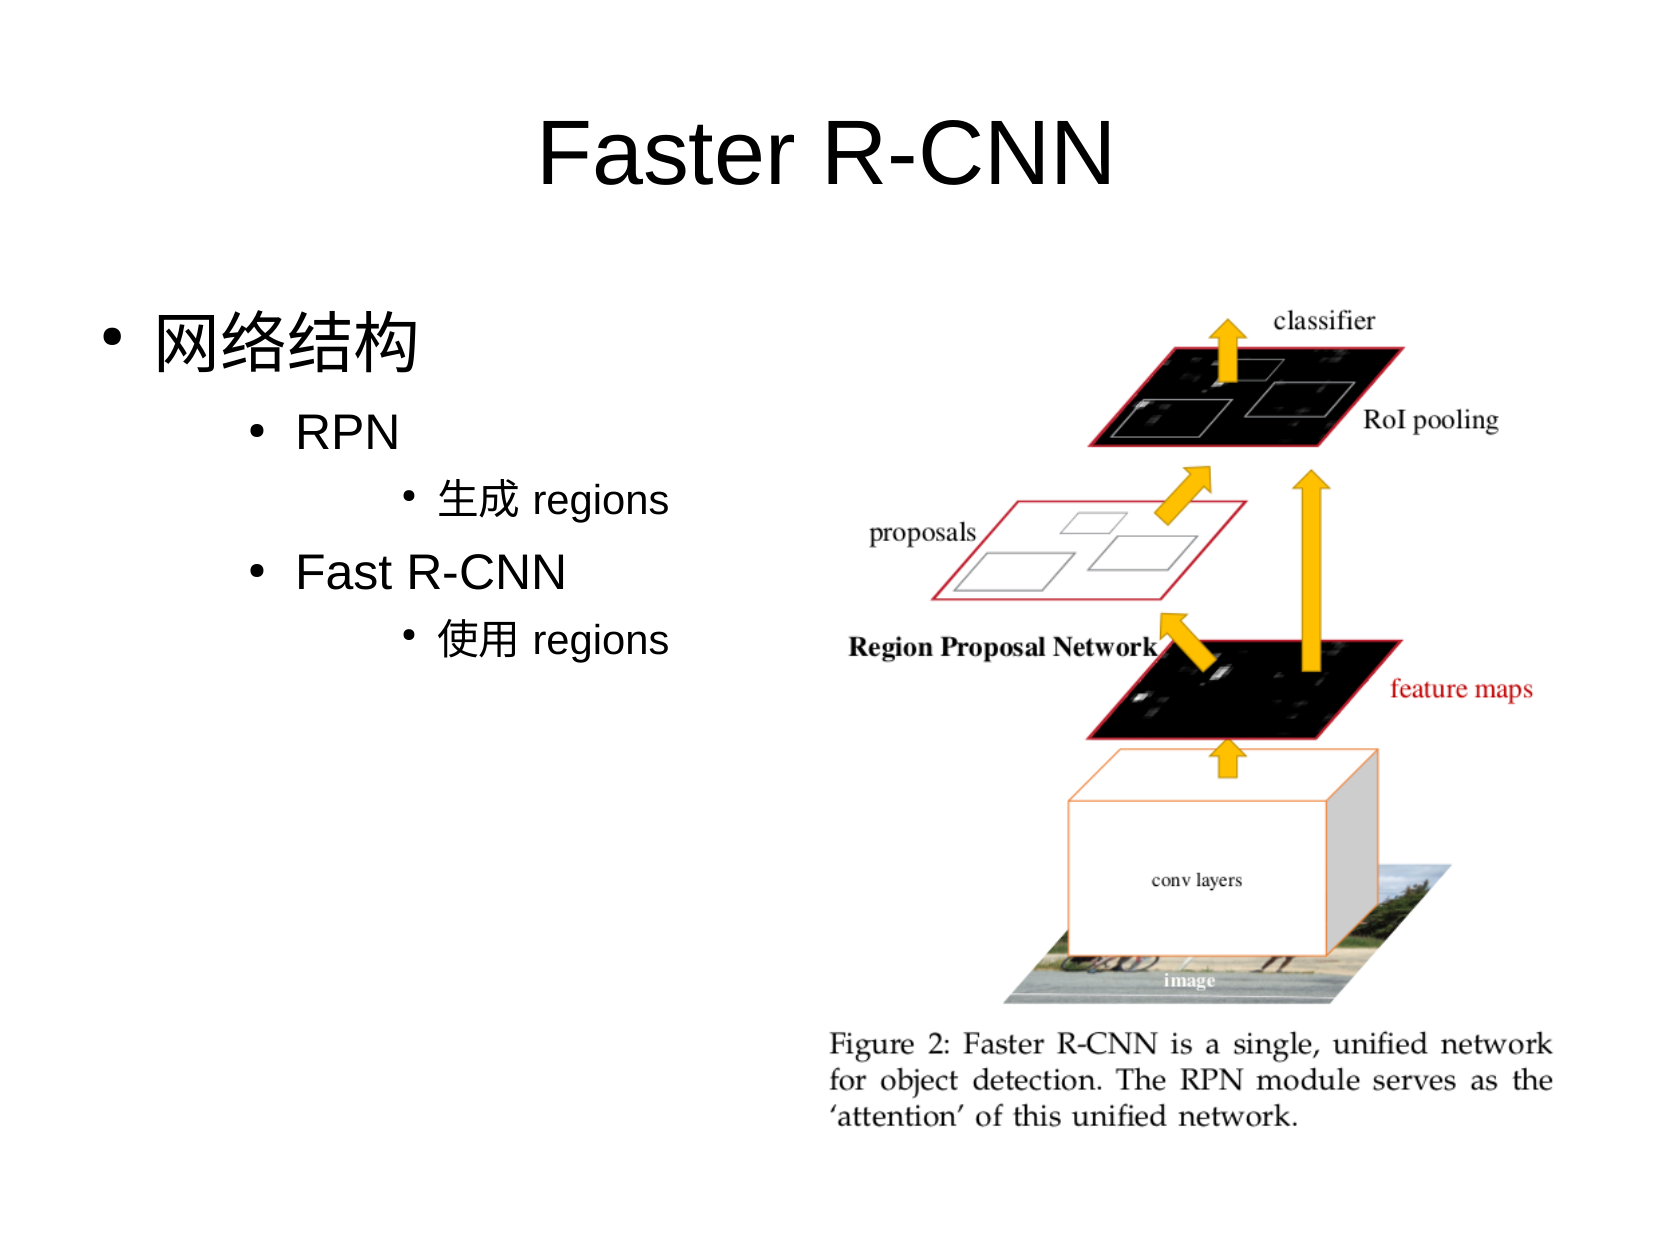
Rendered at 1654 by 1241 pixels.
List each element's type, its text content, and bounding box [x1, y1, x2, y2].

title Faster R-CNN [82, 49, 1571, 257]
list 网络结构 RPN 生成regions Fast R-CNN 使用regions [82, 290, 1571, 1146]
picture [808, 292, 1571, 1146]
